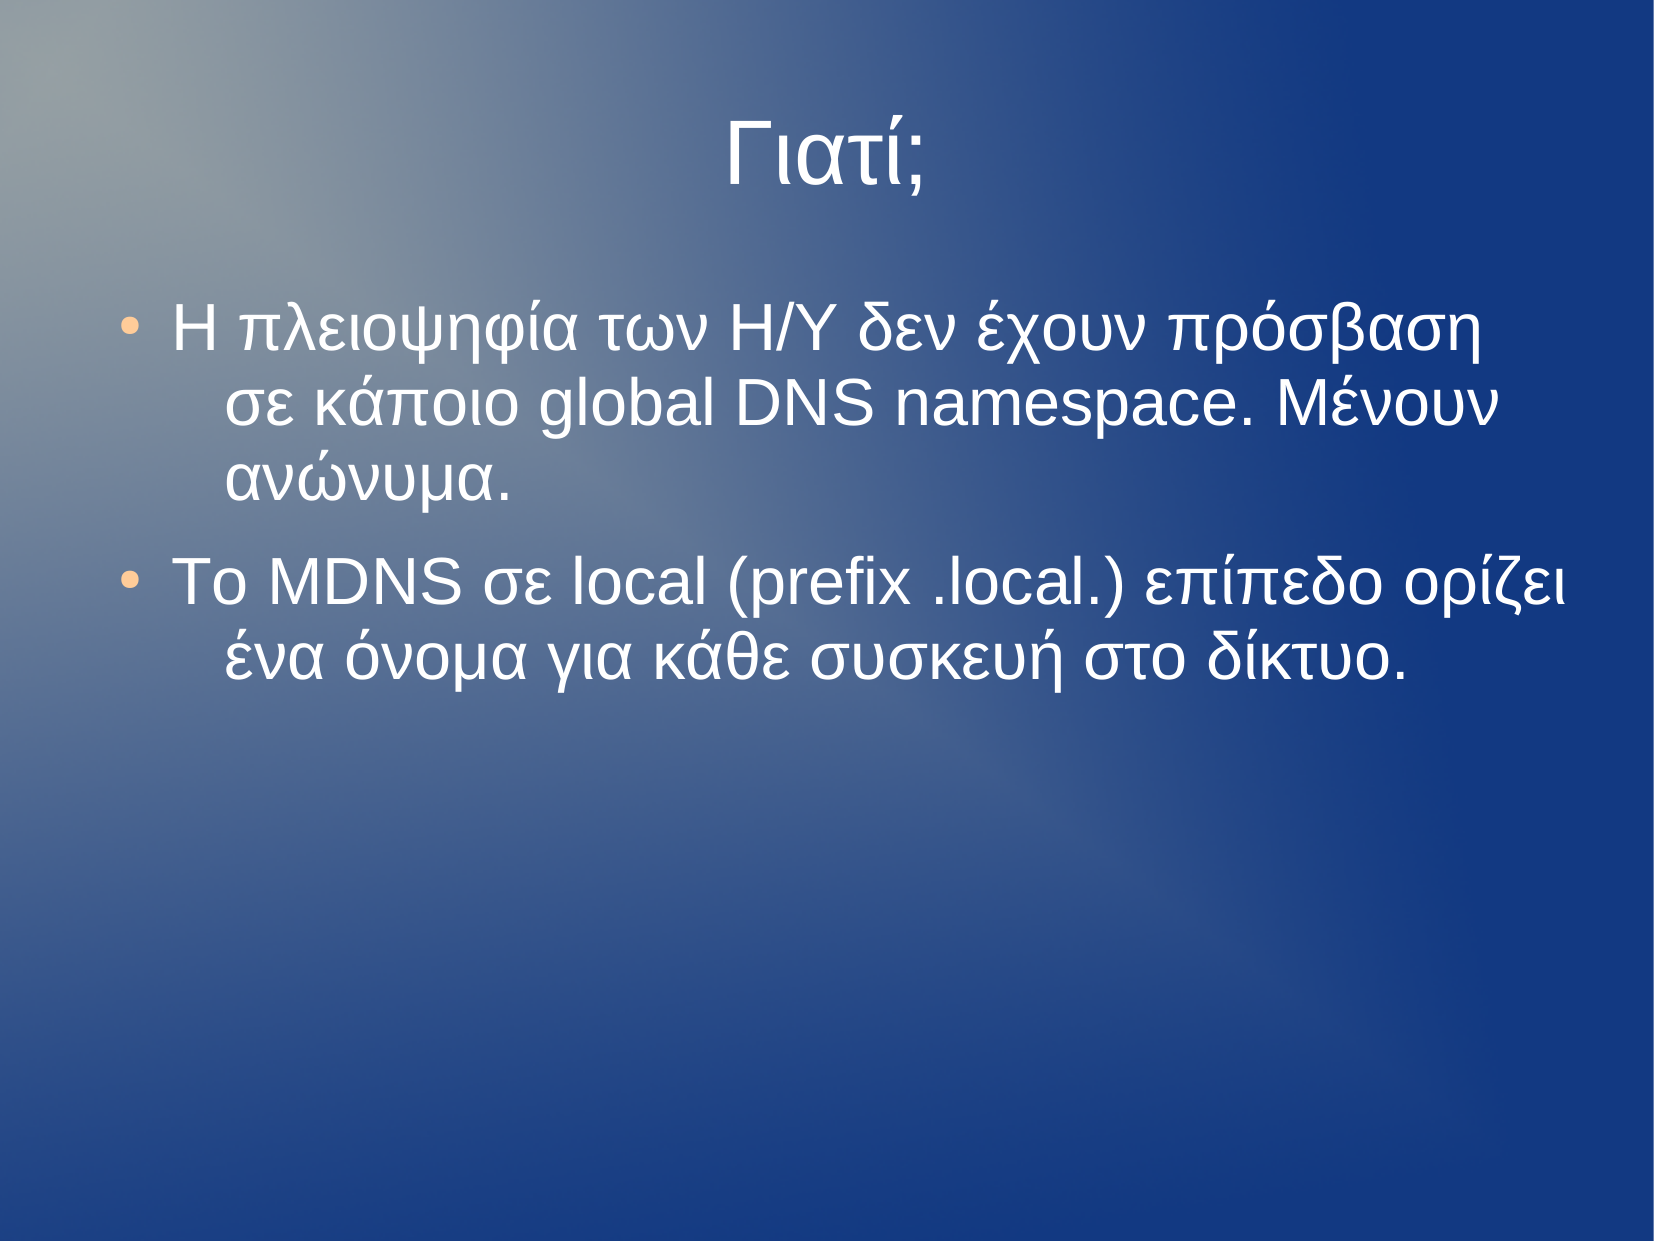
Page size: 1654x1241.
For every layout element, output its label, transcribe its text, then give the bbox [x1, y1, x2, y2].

list Η πλειοψηφία των Η/Υ δεν έχουν πρόσβαση σε κάποιο global DNS namespace. Μένουν ανώνυμα. Το MDNS σε local (prefix .local.) επίπεδο ορίζει ένα όνομα για κάθε συσκευή στο δίκτυο. [82, 290, 1571, 1109]
picture [0, 0, 1654, 1241]
title Γιατί; [82, 49, 1571, 257]
